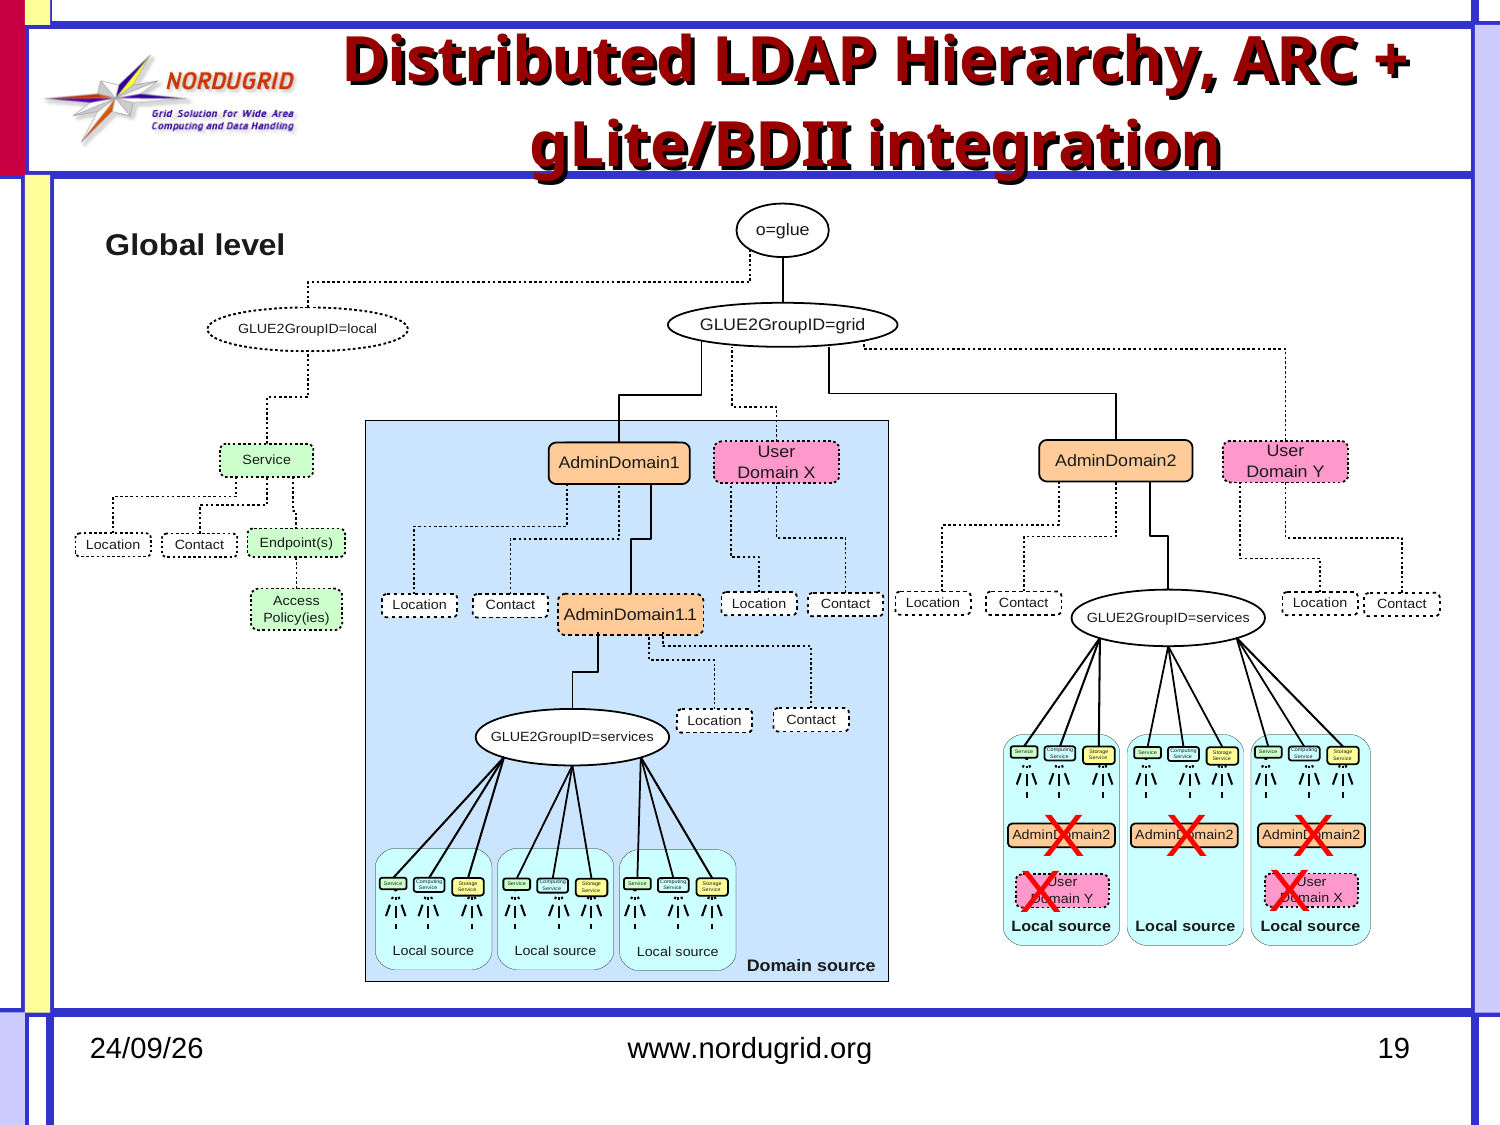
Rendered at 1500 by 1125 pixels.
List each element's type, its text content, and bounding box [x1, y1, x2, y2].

chart [53, 151, 1451, 1006]
picture [40, 49, 301, 148]
title Distributed LDAP Hierarchy, ARC + gLite/BDII integration [324, 17, 1428, 151]
